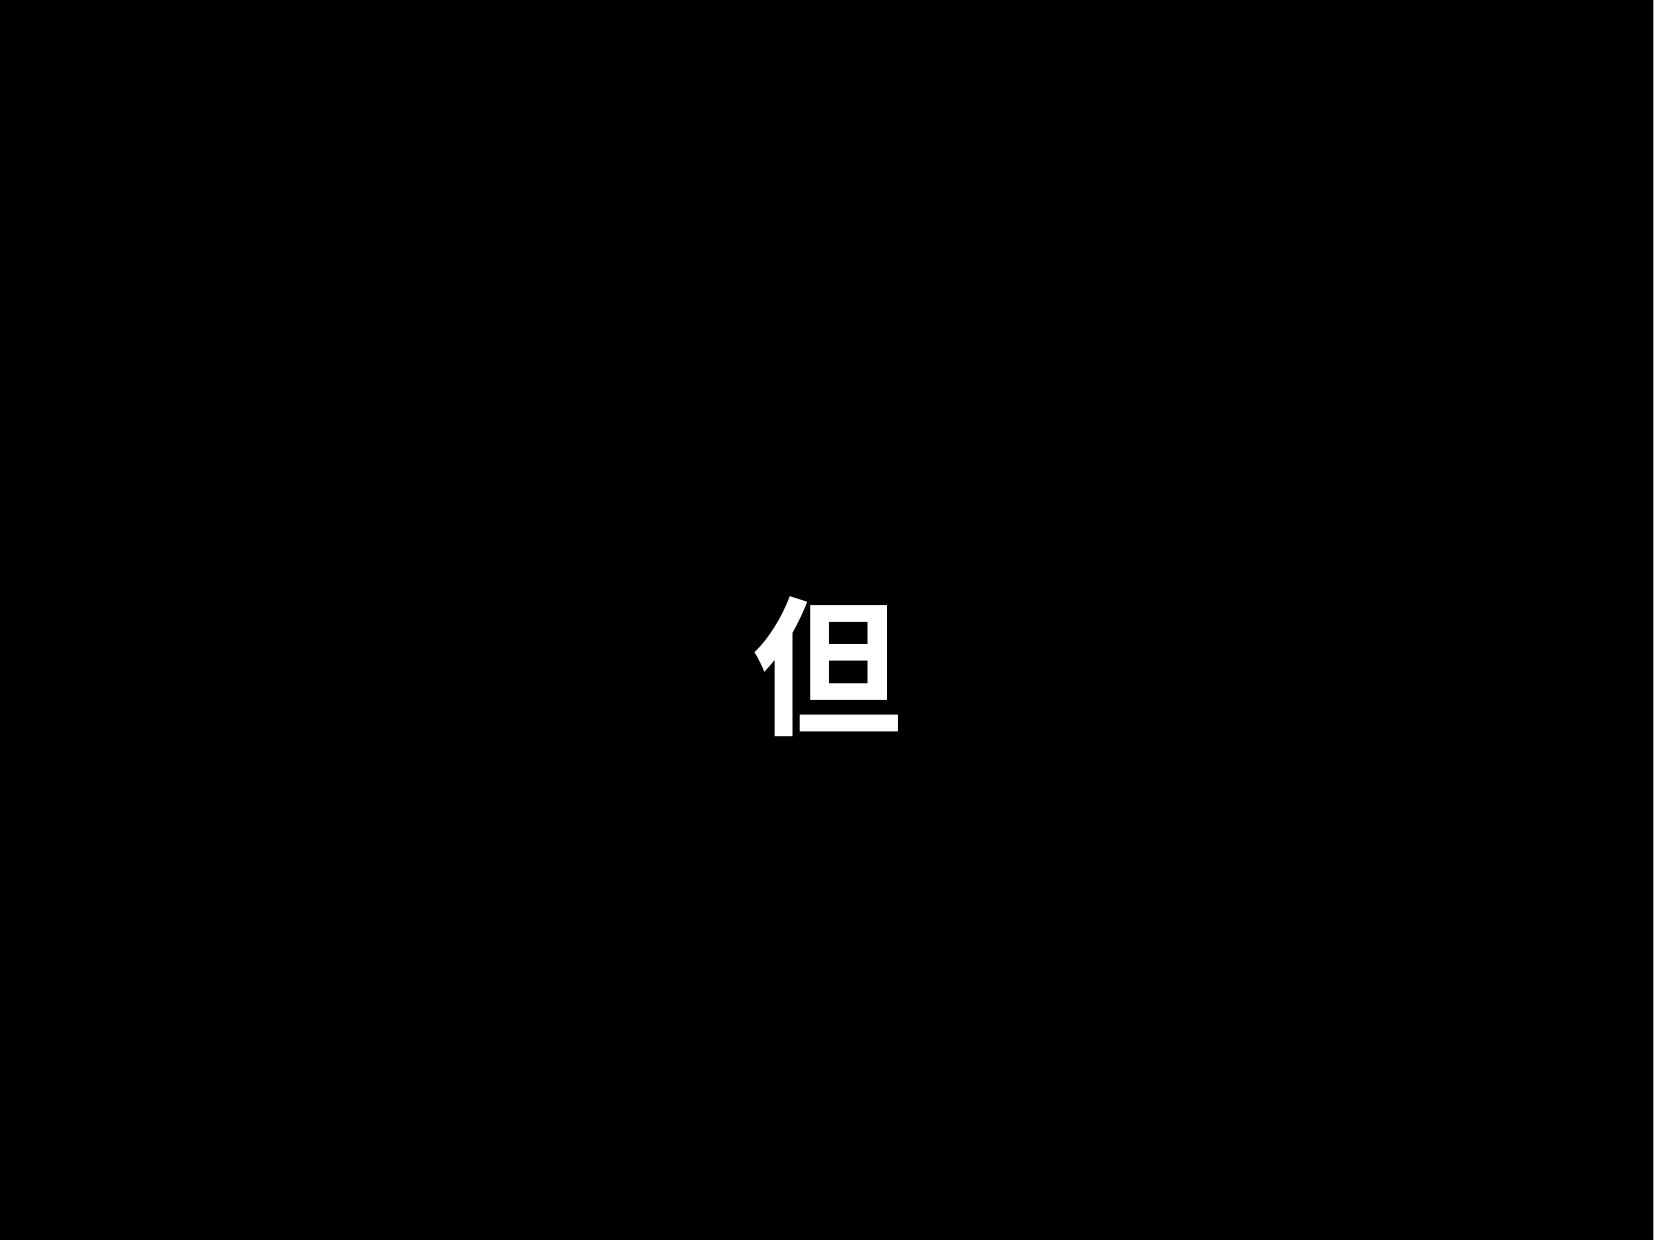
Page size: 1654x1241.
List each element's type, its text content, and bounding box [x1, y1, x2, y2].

subtitle 但 [752, 549, 901, 691]
